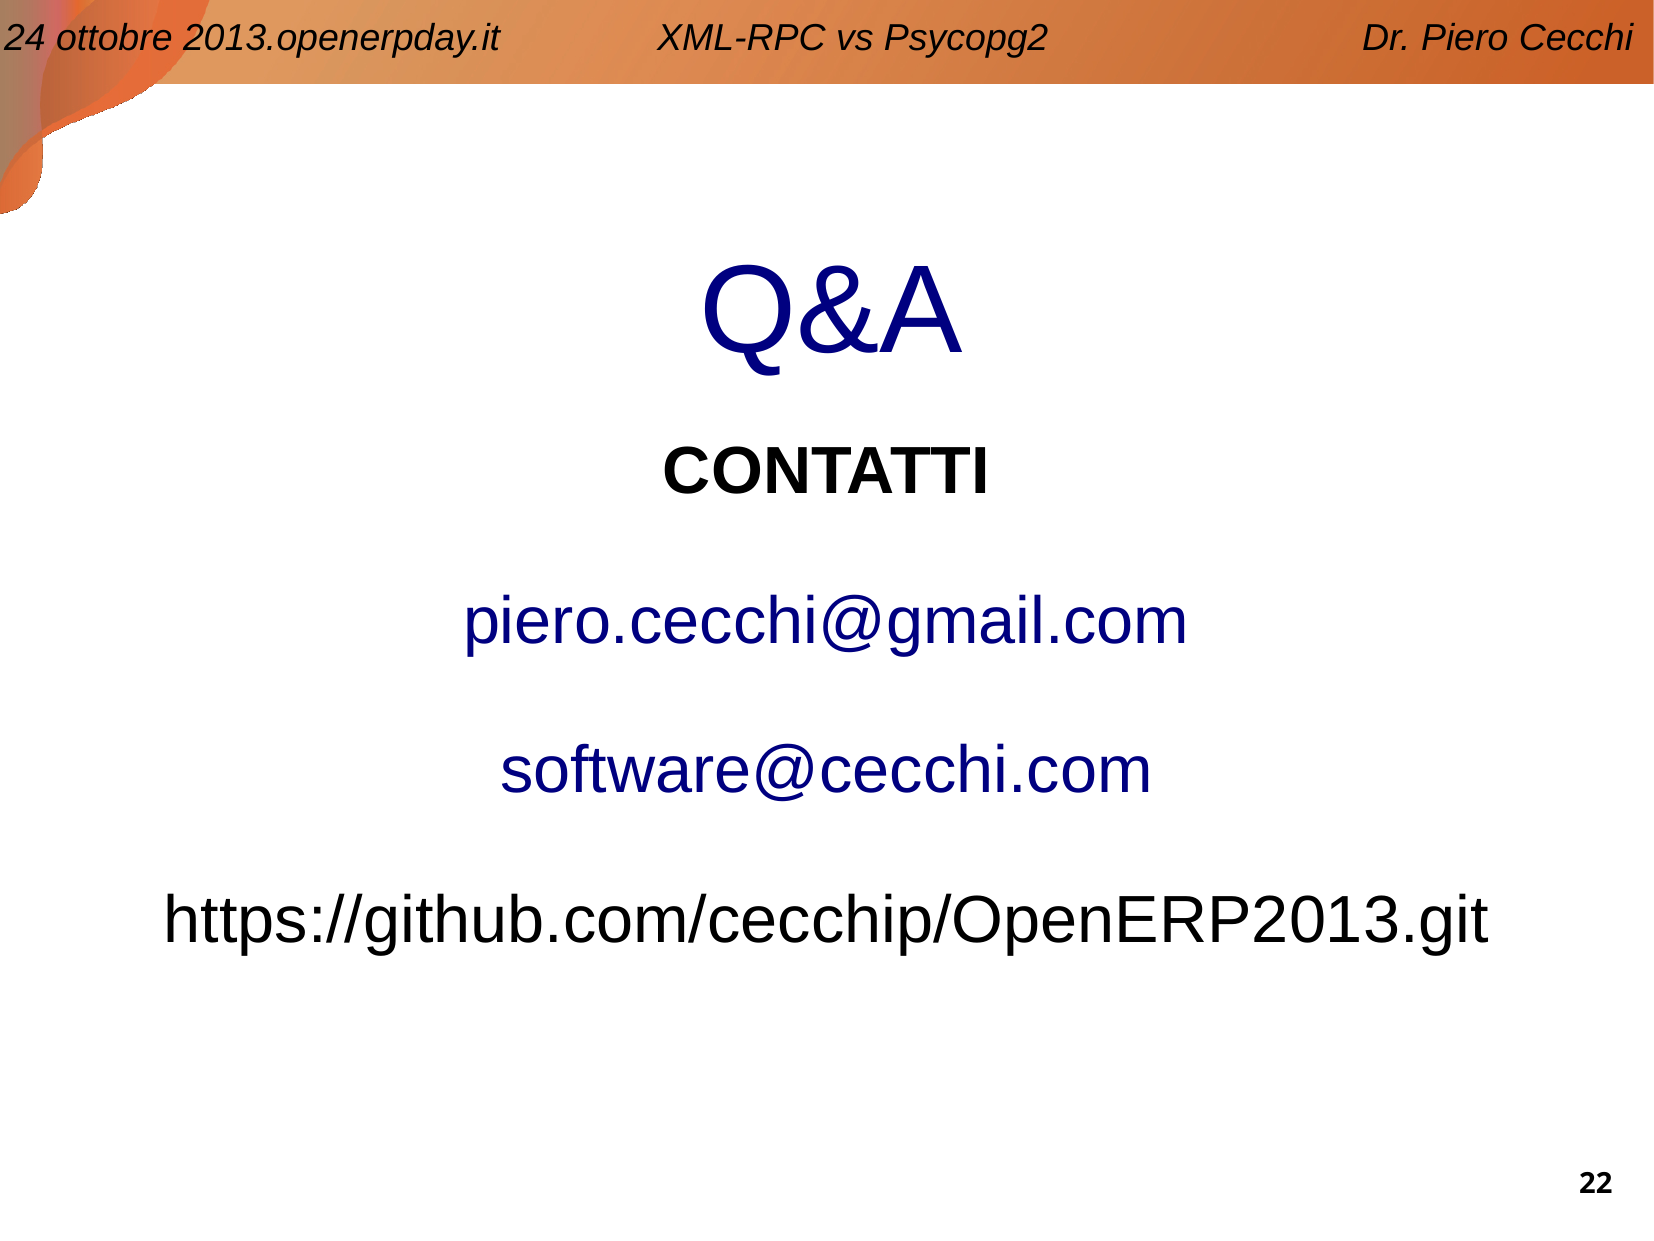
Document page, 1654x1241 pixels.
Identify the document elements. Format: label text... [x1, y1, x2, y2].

subtitle CONTATTI piero.cecchi@gmail.com software@cecchi.com https://github.com/cecchip/OpenERP2013.git [82, 372, 1571, 1093]
title Q&A [86, 205, 1576, 413]
picture [0, 0, 1654, 225]
